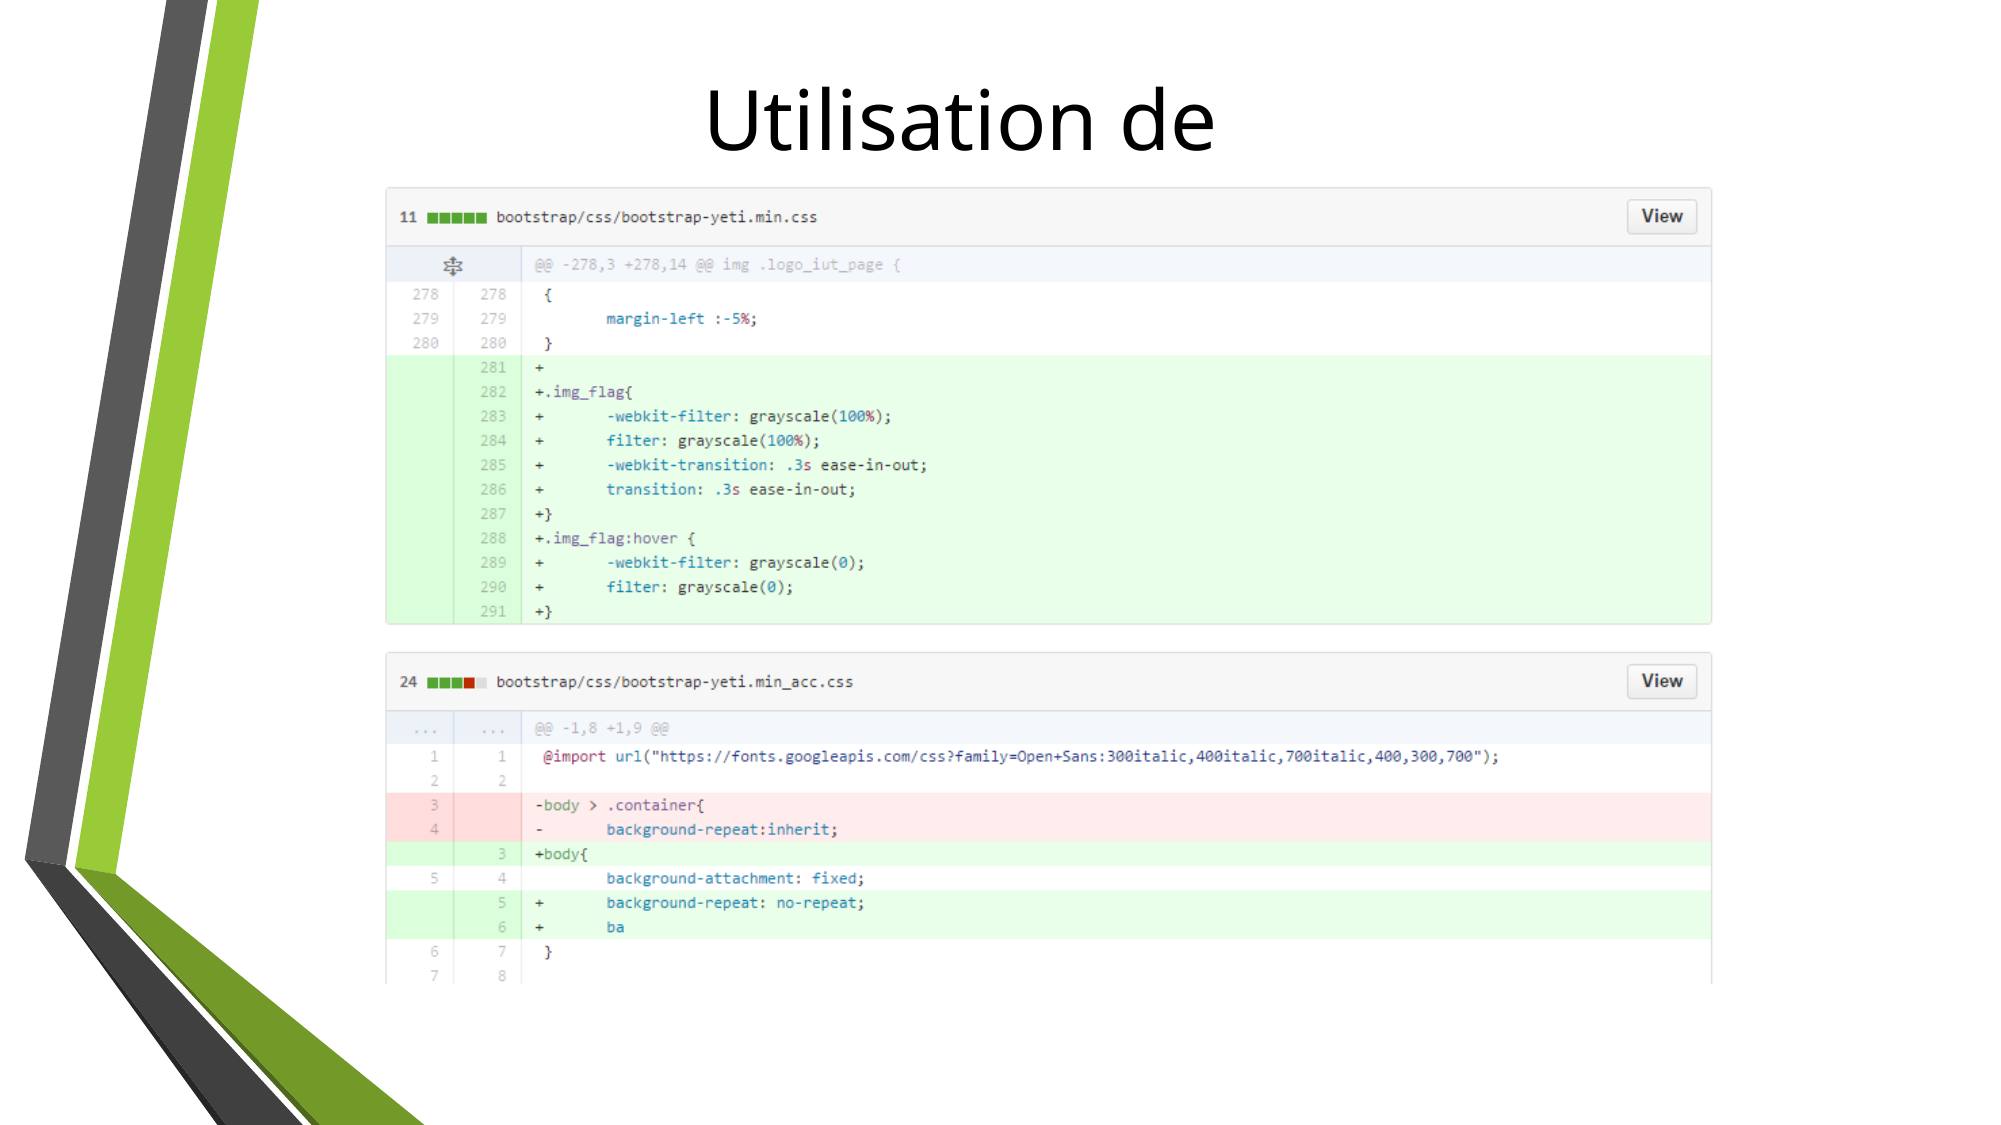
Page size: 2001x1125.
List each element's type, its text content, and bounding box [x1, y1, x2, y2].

text_box Utilisation de Github [688, 59, 1512, 175]
picture [376, 175, 1745, 984]
